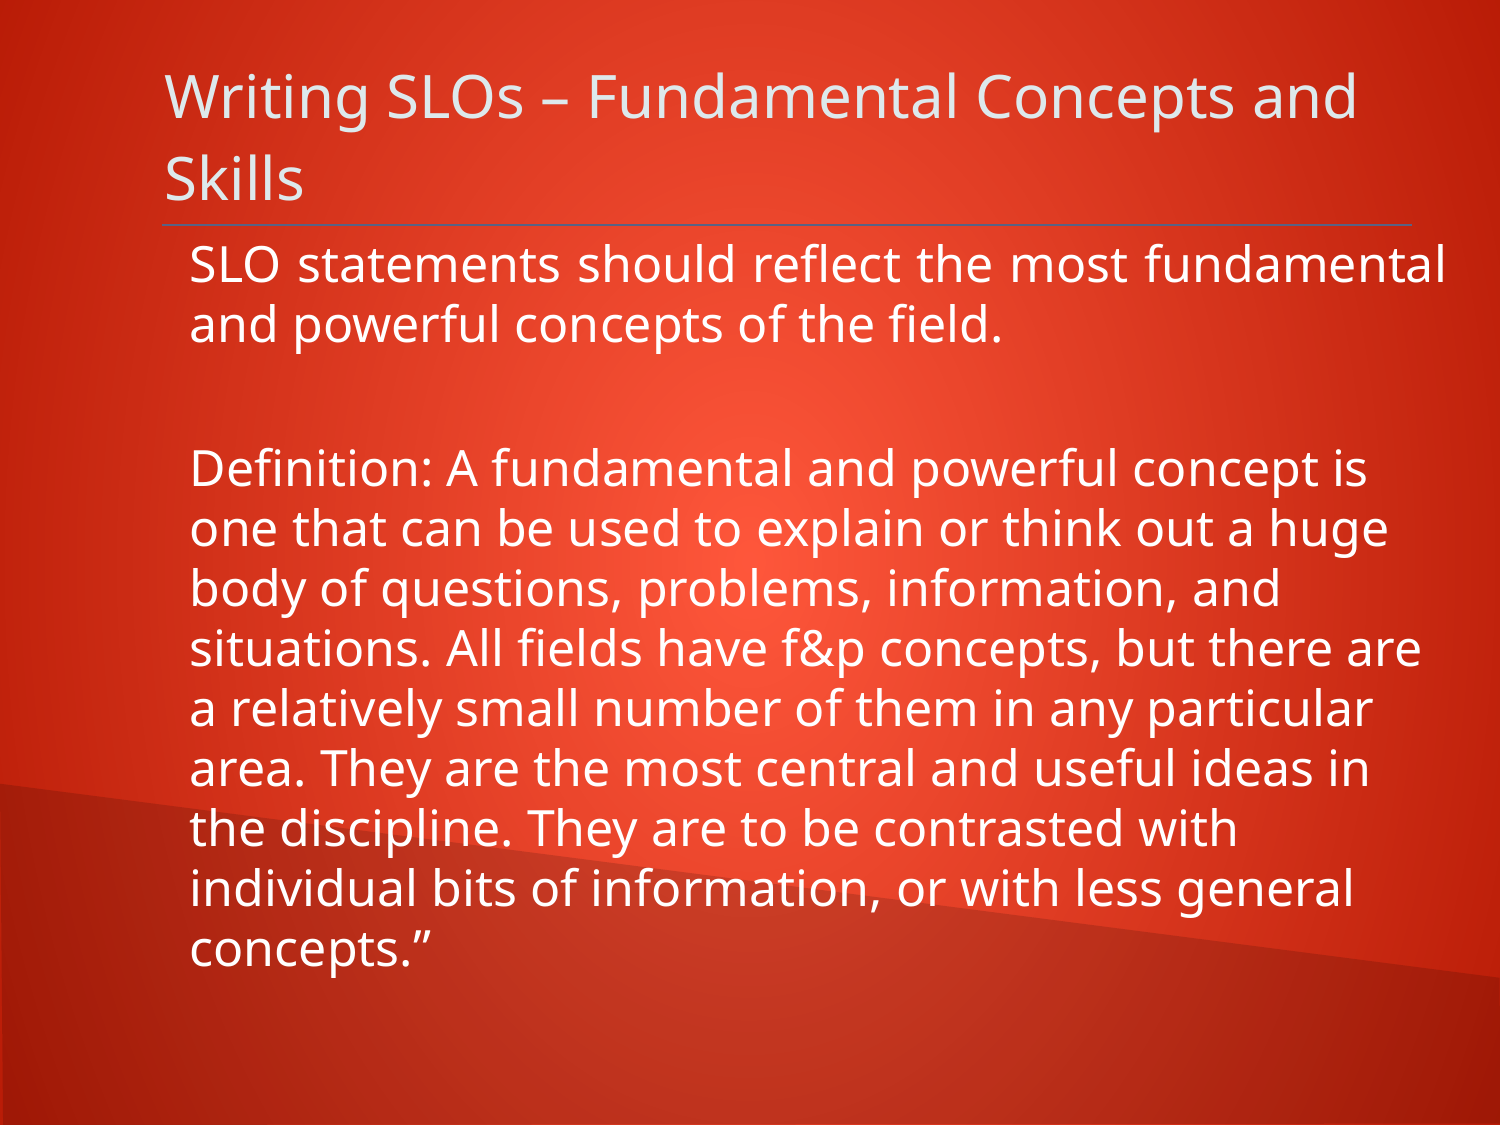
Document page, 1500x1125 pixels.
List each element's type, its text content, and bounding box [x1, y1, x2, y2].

title Writing SLOs – Fundamental Concepts and Skills [150, 45, 1425, 224]
list SLO statements should reflect the most fundamental and powerful concepts of the field. Definition: A fundamental and powerful concept is one that can be used to explain or think out a huge body of questions, problems, information, and situations. All fields have f&p concepts, but there are a relatively small number of them in any particular area. They are the most central and useful ideas in the discipline. They are to be contrasted with individual bits of information, or with less general concepts.” [75, 224, 1463, 1075]
